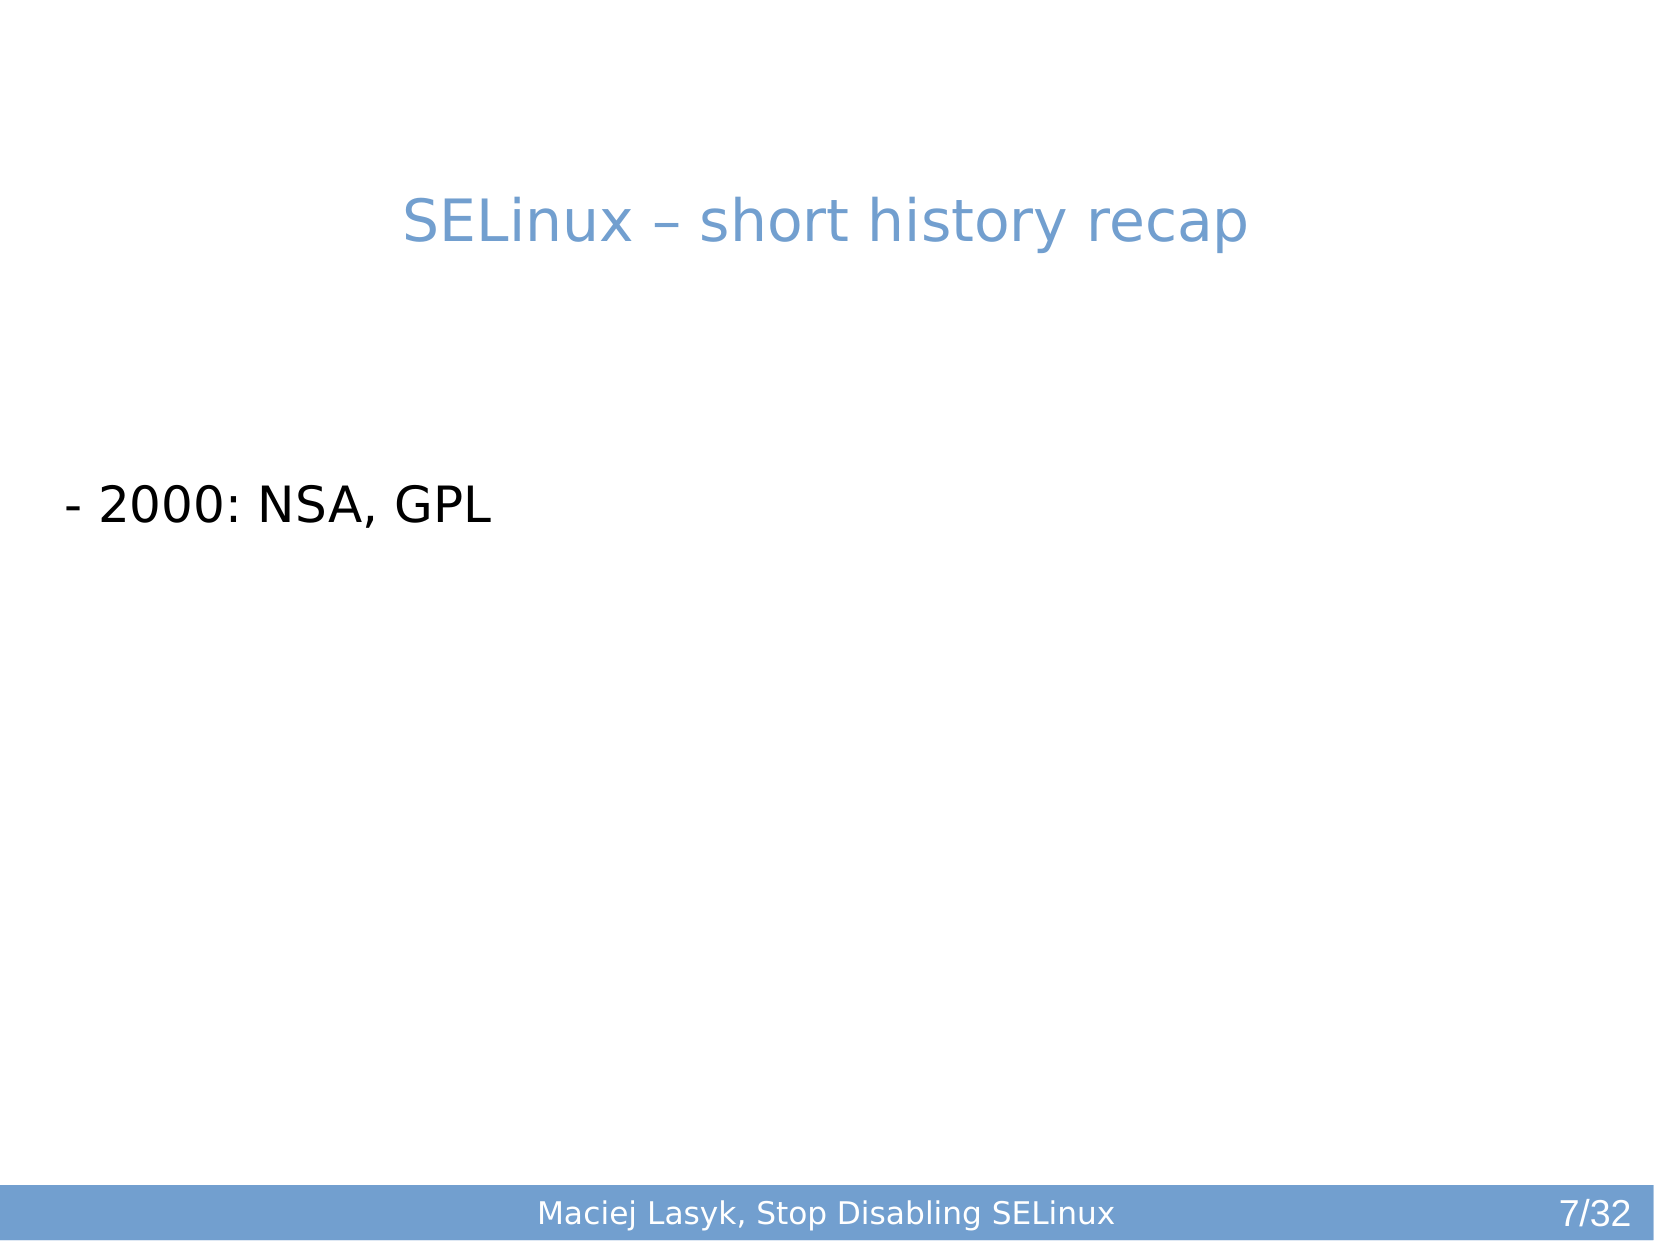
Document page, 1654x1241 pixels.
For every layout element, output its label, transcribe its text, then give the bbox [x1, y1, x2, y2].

text_box - 2000: NSA, GPL [49, 468, 506, 601]
text_box Maciej Lasyk, Stop Disabling SELinux [522, 1188, 1132, 1240]
text_box SELinux – short history recap [388, 180, 1266, 263]
text_box 7/32 [1533, 1185, 1647, 1241]
text_box [0, 1185, 1533, 1241]
text_box [1647, 1185, 1654, 1241]
